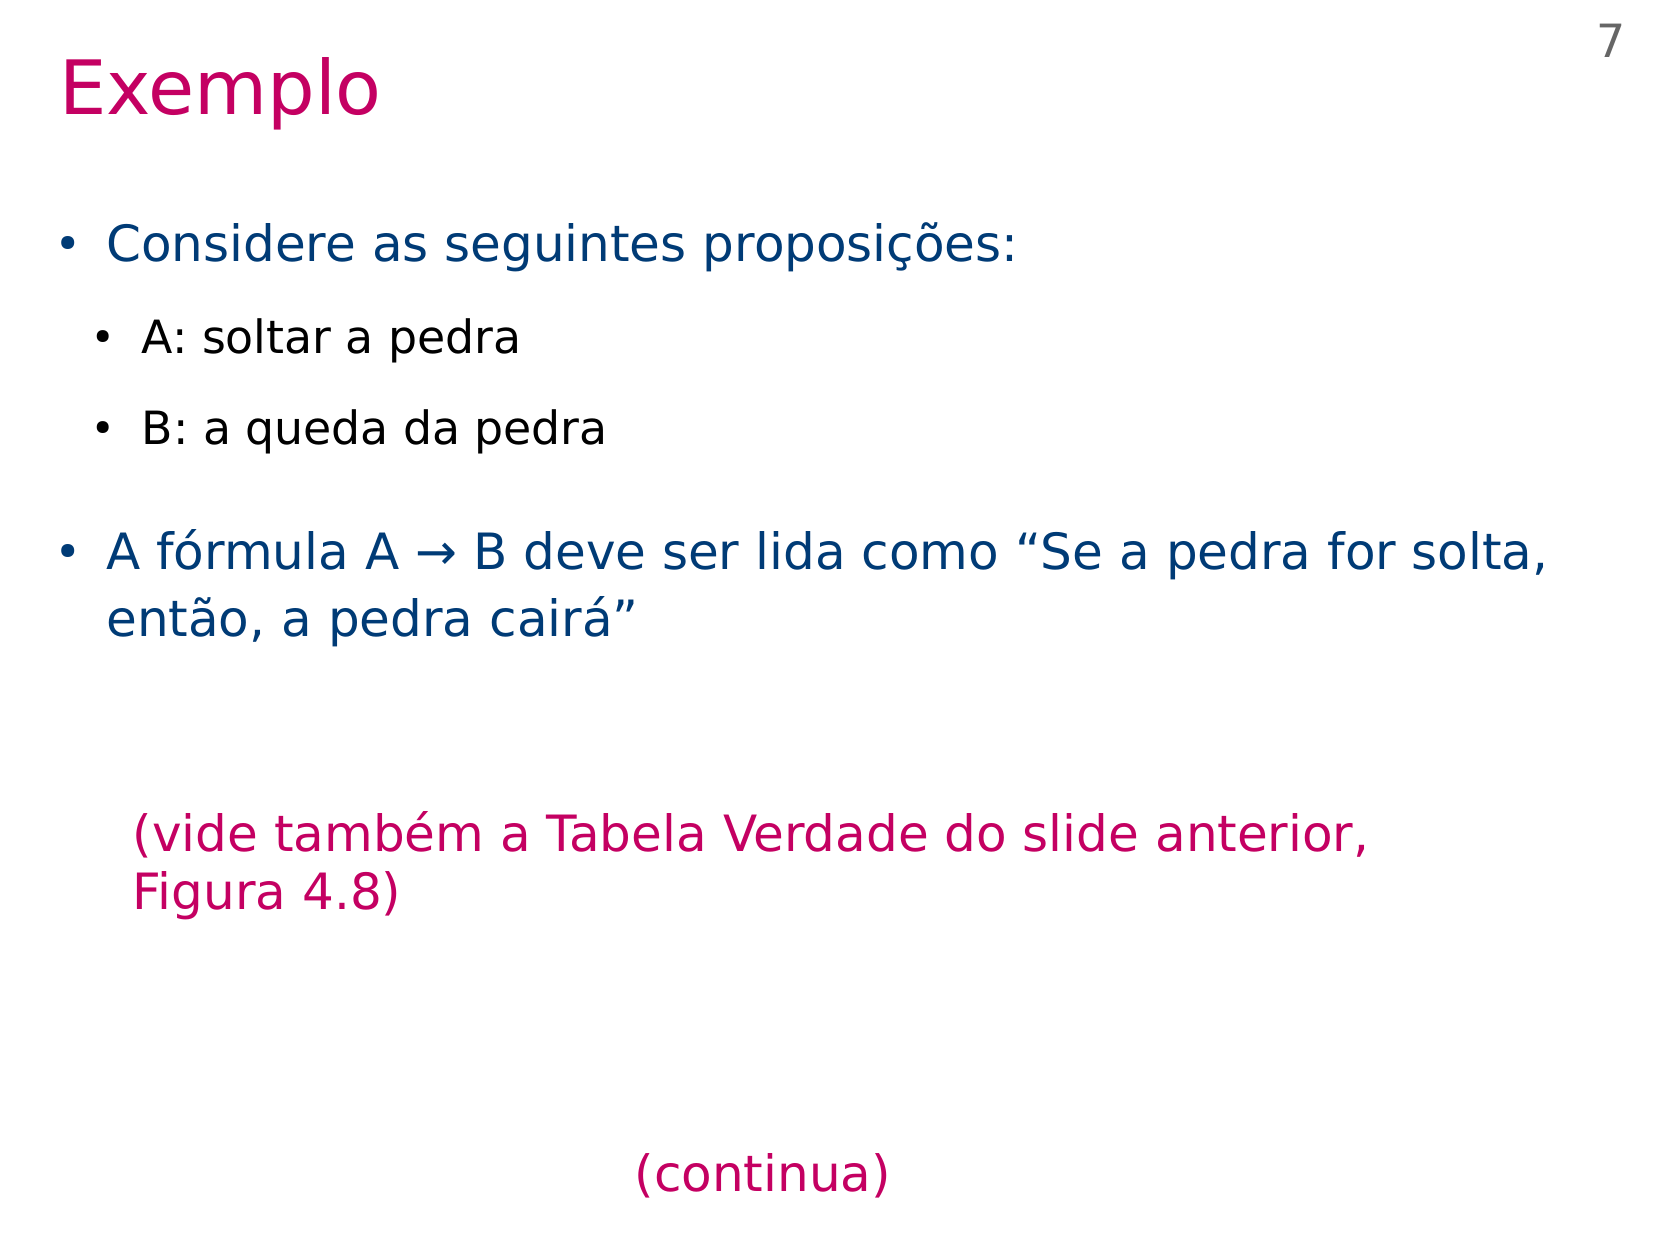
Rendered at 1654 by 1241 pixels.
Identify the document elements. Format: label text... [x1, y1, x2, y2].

text_box (continua) [620, 1137, 907, 1211]
list Considere as seguintes proposições: A: soltar a pedra B: a queda da pedra A fórmula A → B deve ser lida como “Se a pedra for solta, então, a pedra cairá” [59, 206, 1625, 1211]
title Exemplo [59, 29, 1595, 148]
text_box (vide também a Tabela Verdade do slide anterior, Figura 4.8) [118, 797, 1432, 1004]
